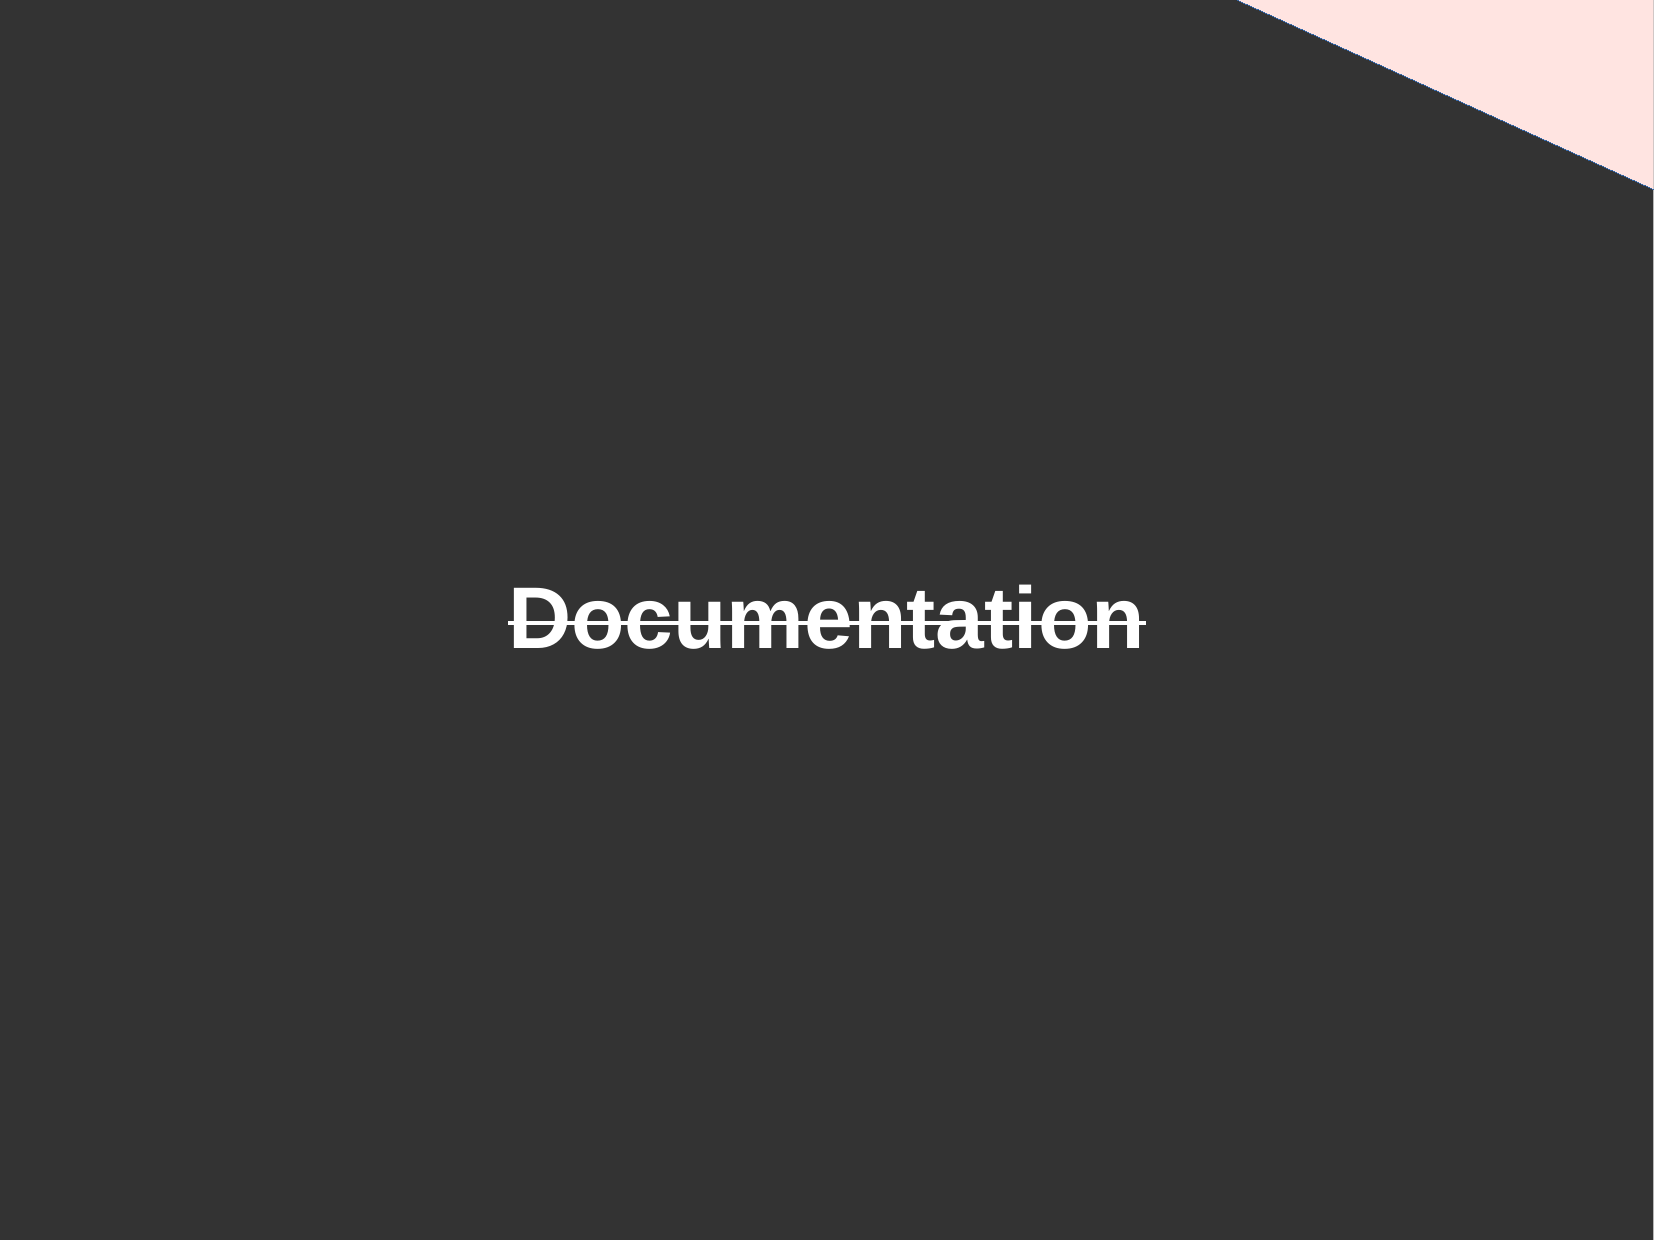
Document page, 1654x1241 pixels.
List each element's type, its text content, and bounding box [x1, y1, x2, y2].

title Documentation [31, 568, 1622, 672]
text_box [1237, 0, 1654, 190]
